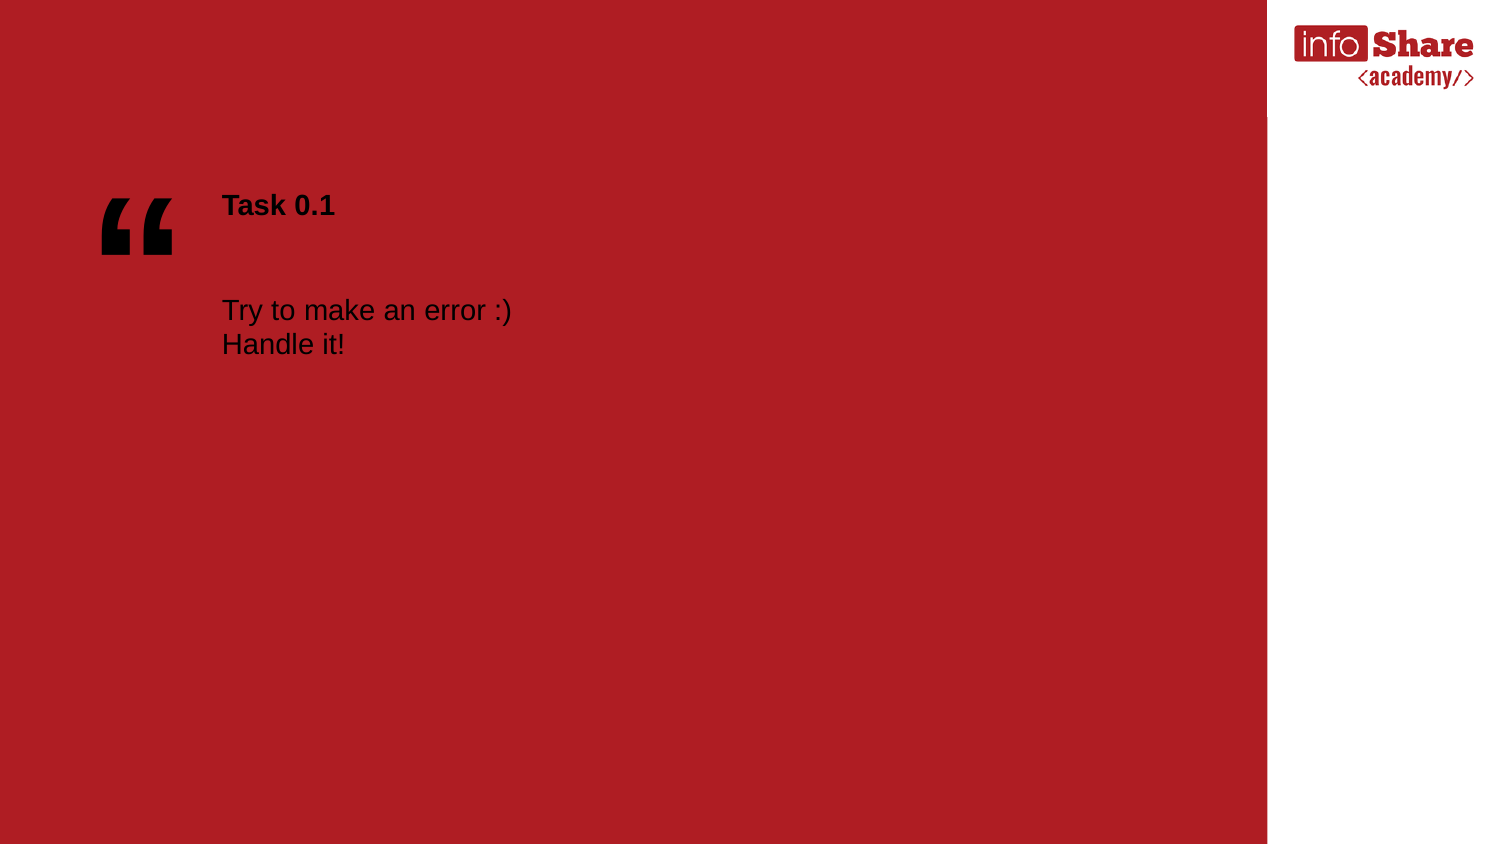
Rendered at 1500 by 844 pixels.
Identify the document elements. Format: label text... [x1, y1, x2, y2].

picture [1267, 0, 1500, 117]
list Task 0.1 Try to make an error :) Handle it! [206, 170, 1094, 717]
